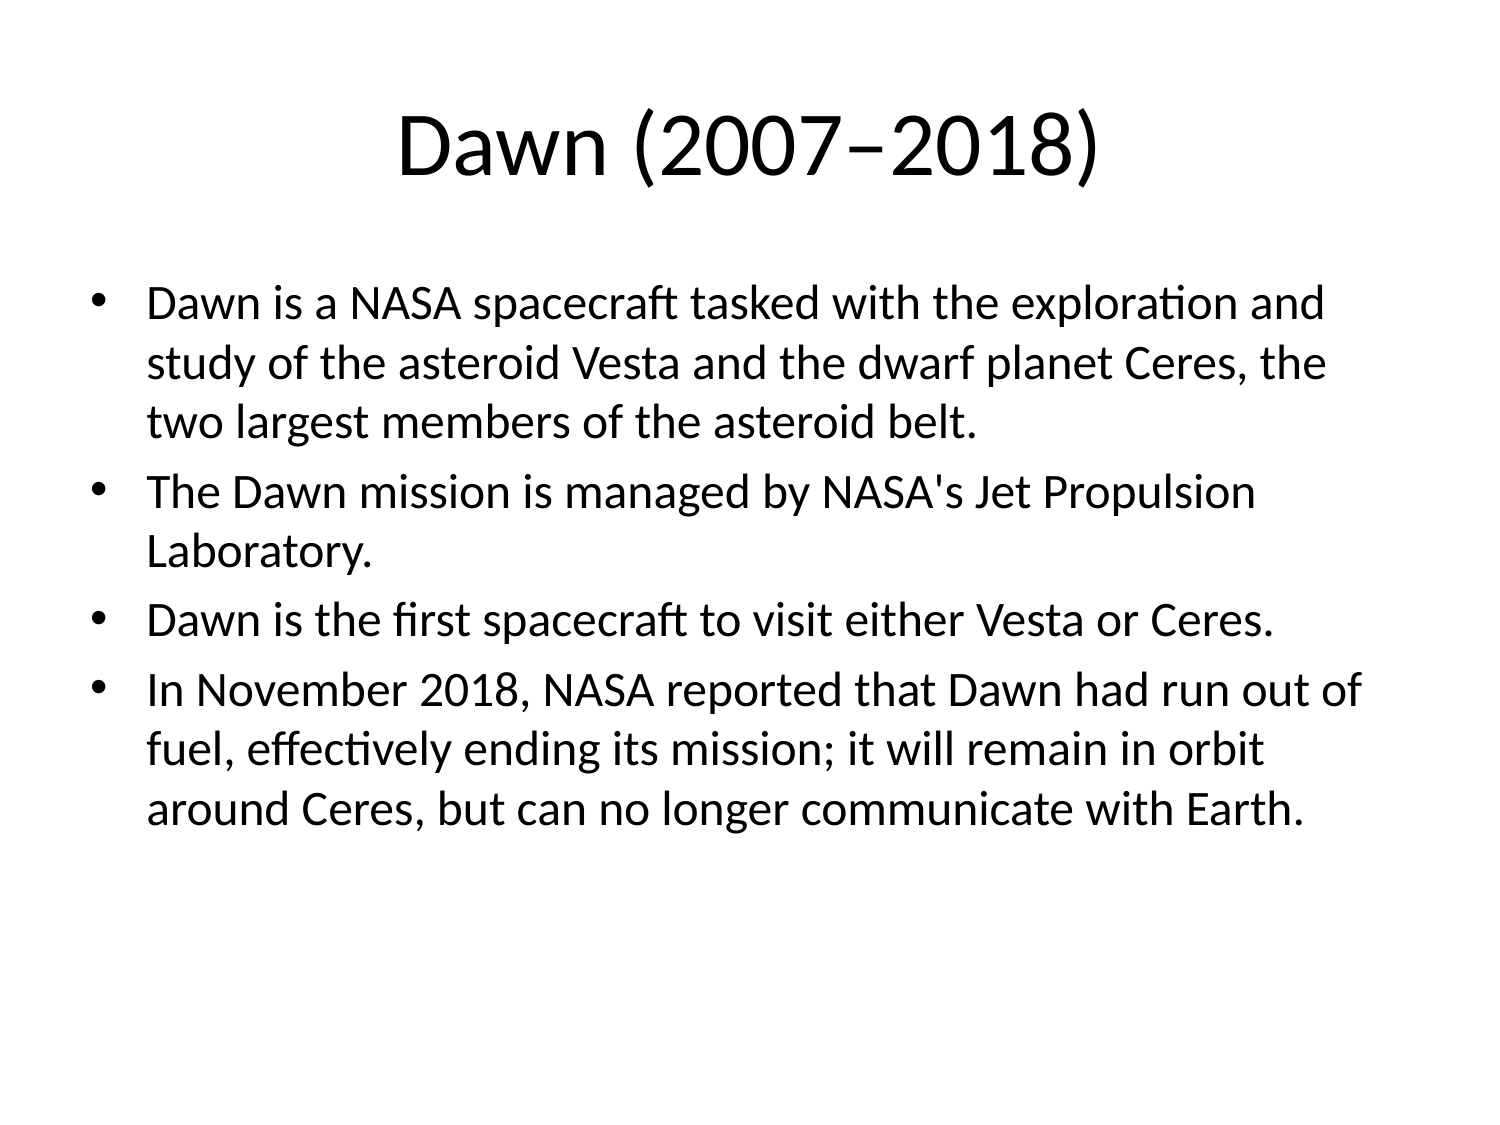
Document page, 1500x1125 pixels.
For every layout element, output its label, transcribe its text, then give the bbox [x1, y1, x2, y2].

title Dawn (2007–2018) [75, 45, 1425, 233]
list Dawn is a NASA spacecraft tasked with the exploration and study of the asteroid Vesta and the dwarf planet Ceres, the two largest members of the asteroid belt. The Dawn mission is managed by NASA's Jet Propulsion Laboratory. Dawn is the first spacecraft to visit either Vesta or Ceres. In November 2018, NASA reported that Dawn had run out of fuel, effectively ending its mission; it will remain in orbit around Ceres, but can no longer communicate with Earth. [75, 262, 1425, 1005]
